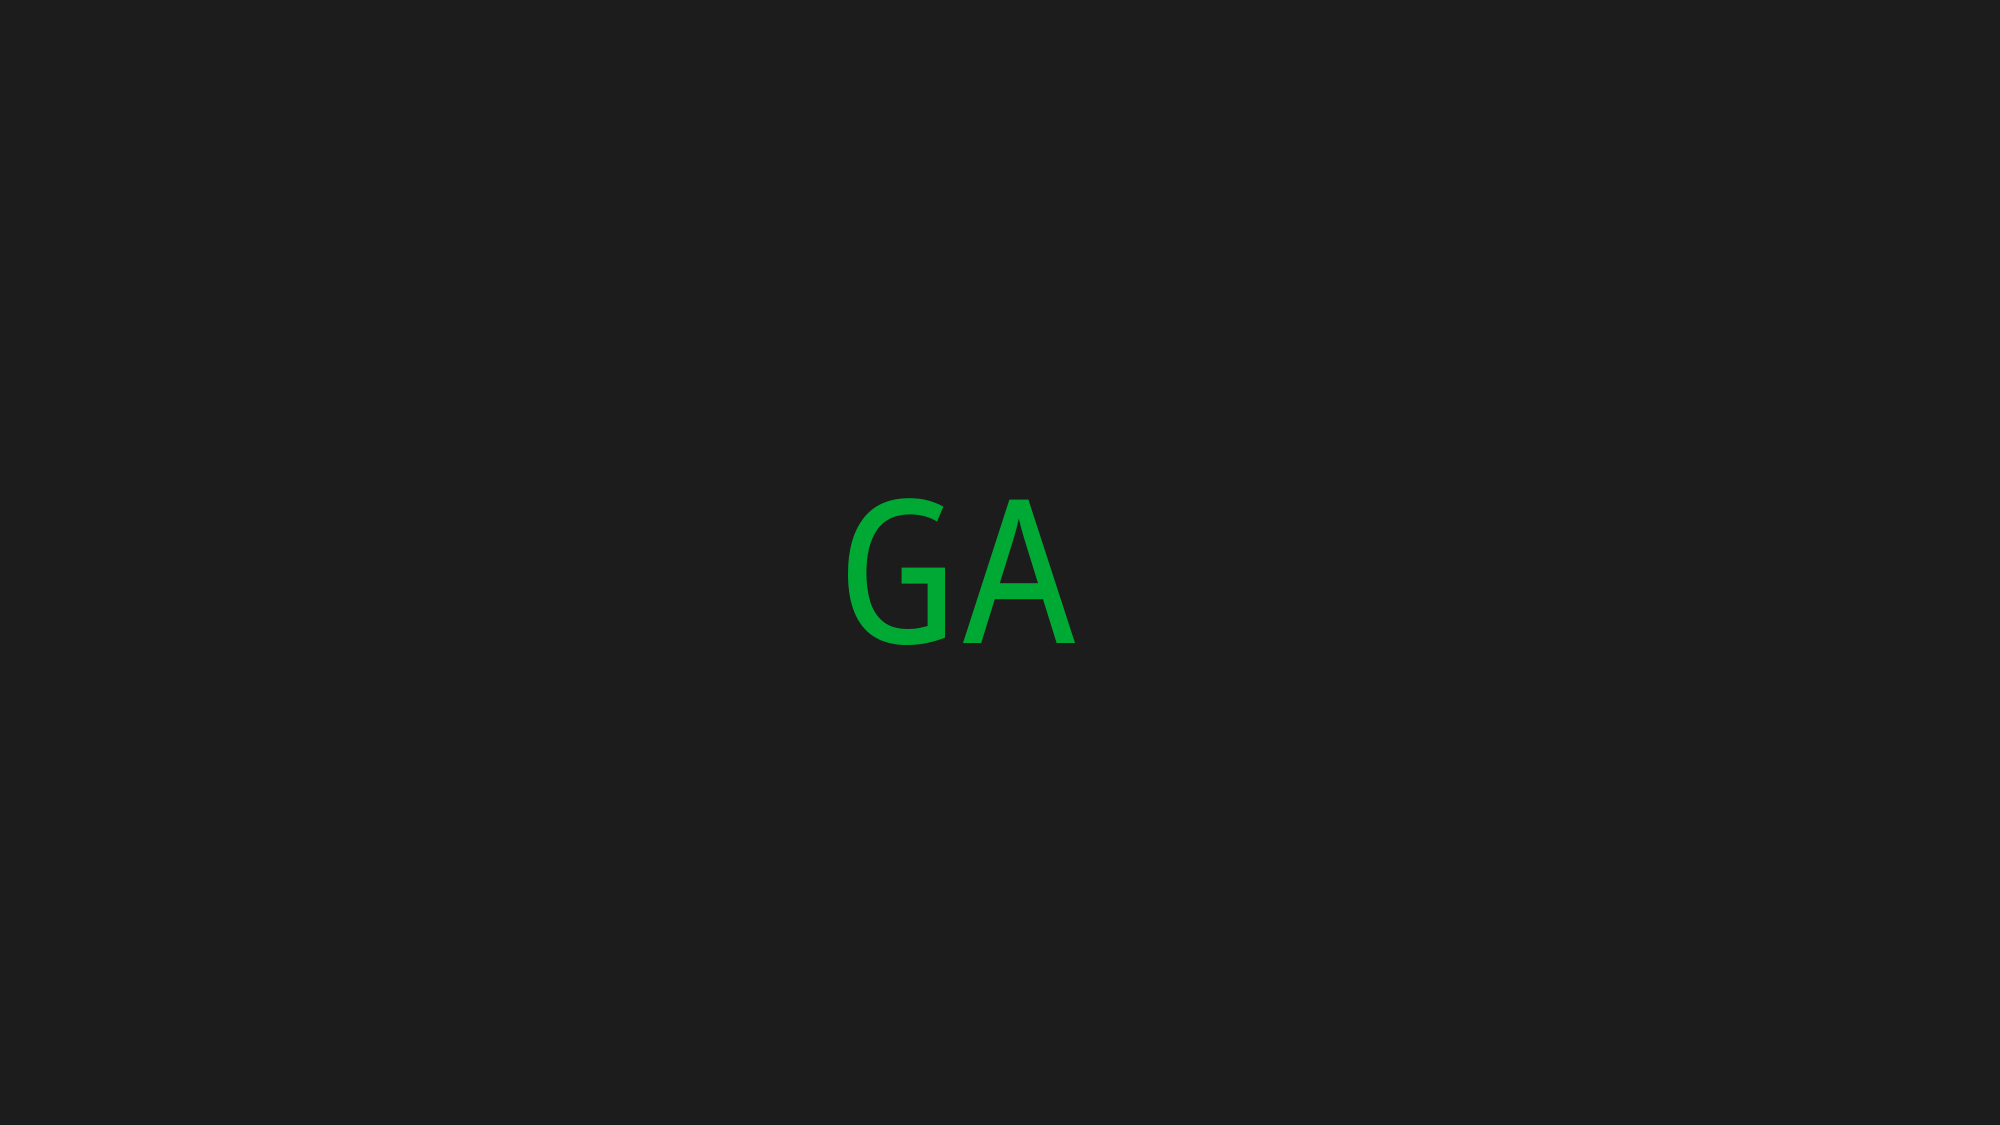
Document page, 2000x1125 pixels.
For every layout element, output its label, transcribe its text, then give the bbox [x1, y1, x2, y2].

text_box GA [825, 422, 1126, 638]
